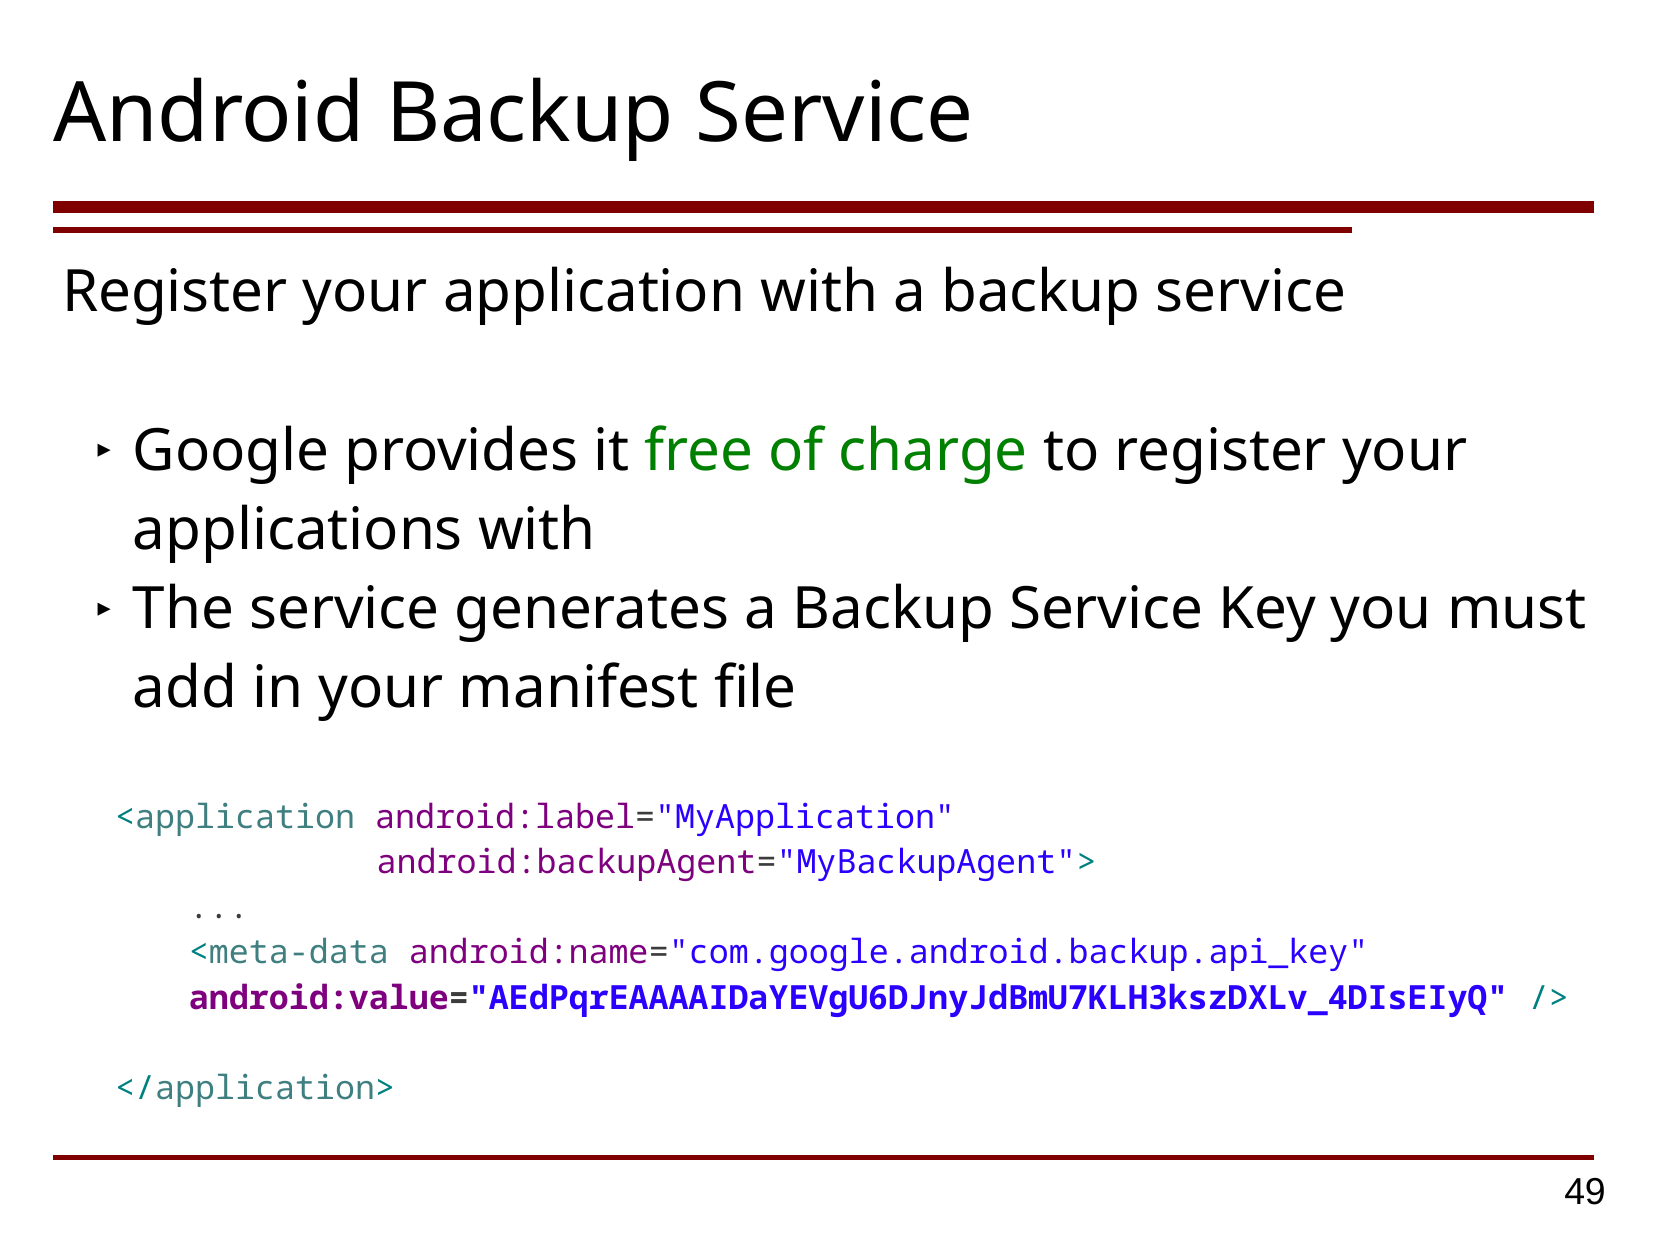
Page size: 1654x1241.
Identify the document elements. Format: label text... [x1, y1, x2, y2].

text_box Register your application with a backup service Google provides it free of charge to register your applications with The service generates a Backup Service Key you must add in your manifest file [47, 242, 1613, 726]
text_box <número> [35, 1163, 1654, 1221]
text_box [280, 1091, 289, 1097]
text_box [58, 726, 1408, 1152]
text_box [181, 1091, 190, 1097]
text_box [160, 1091, 169, 1097]
subtitle Android Backup Service [53, 48, 1542, 172]
text_box [201, 1091, 210, 1097]
text_box [340, 1091, 350, 1097]
text_box <application android:label="MyApplication" android:backupAgent="MyBackupAgent"> ... <meta-data android:name="com.google.android.backup.api_key" android:value="AEdPqrEAAAAIDaYEVgU6DJnyJdBmU7KLH3kszDXLv_4DIsEIyQ" /> </application> [100, 785, 1636, 1091]
